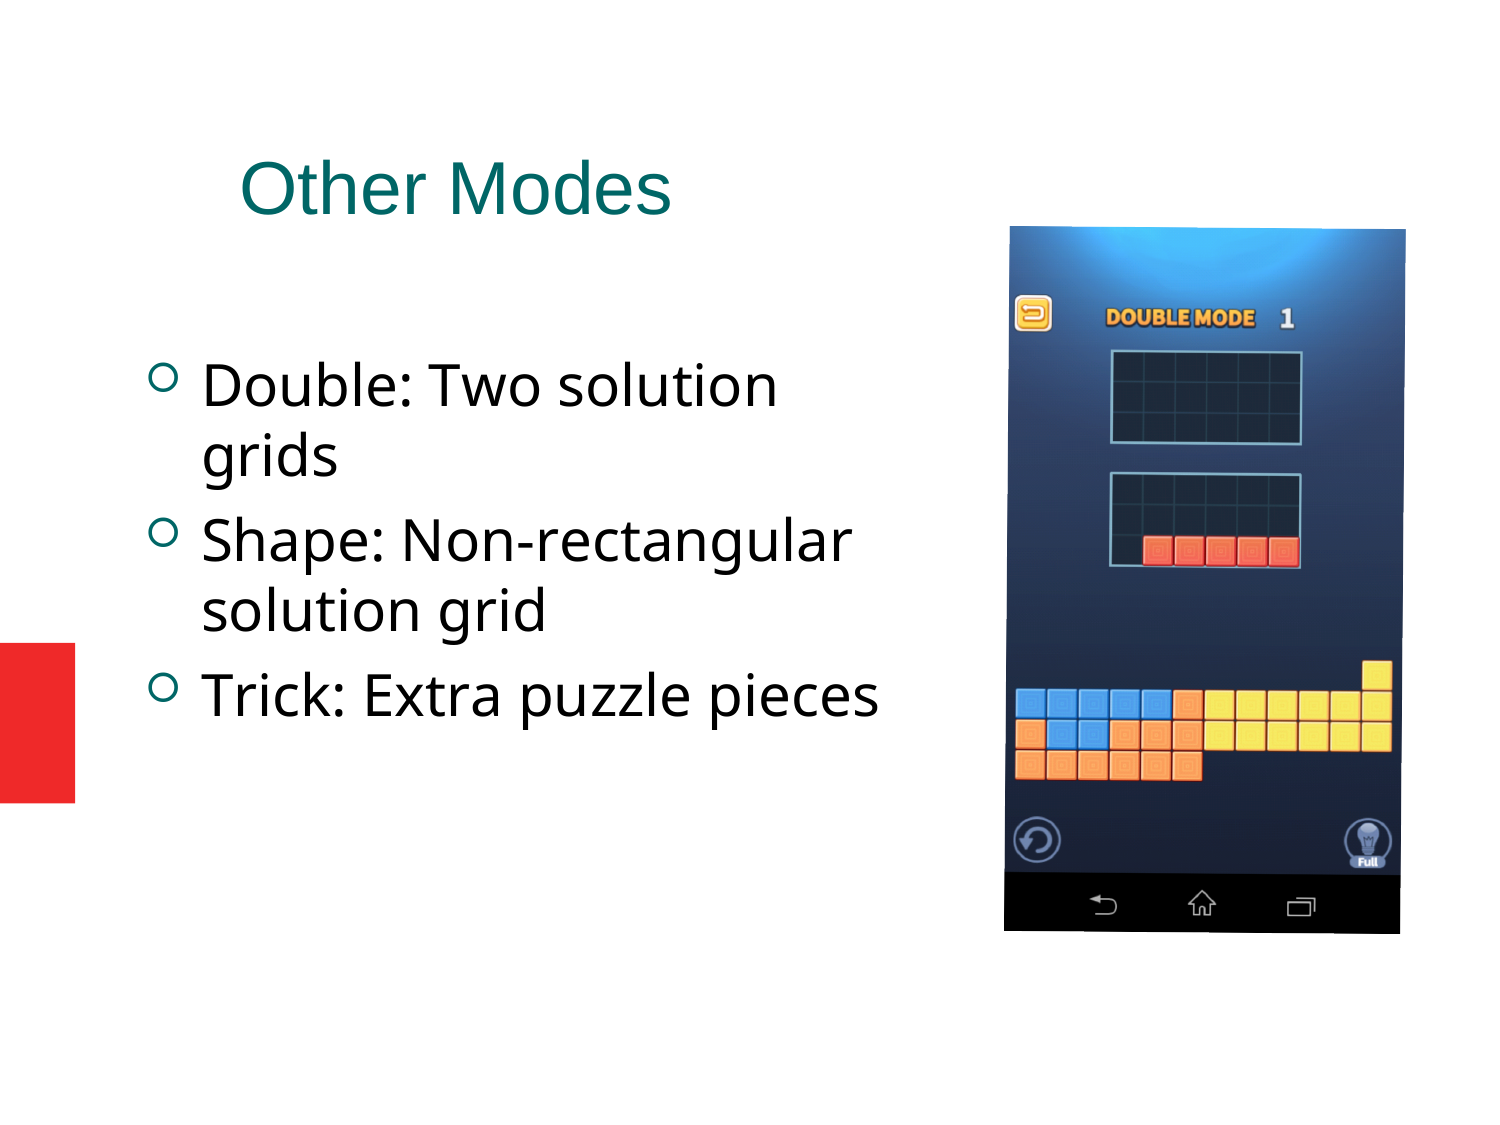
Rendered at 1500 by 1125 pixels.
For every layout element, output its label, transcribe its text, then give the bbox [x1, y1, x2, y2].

text_box Double: Two solution grids Shape: Non-rectangular solution grid Trick: Extra puzzle pieces [130, 340, 898, 945]
text_box Other Modes [224, 49, 1425, 237]
picture [1003, 225, 1406, 934]
